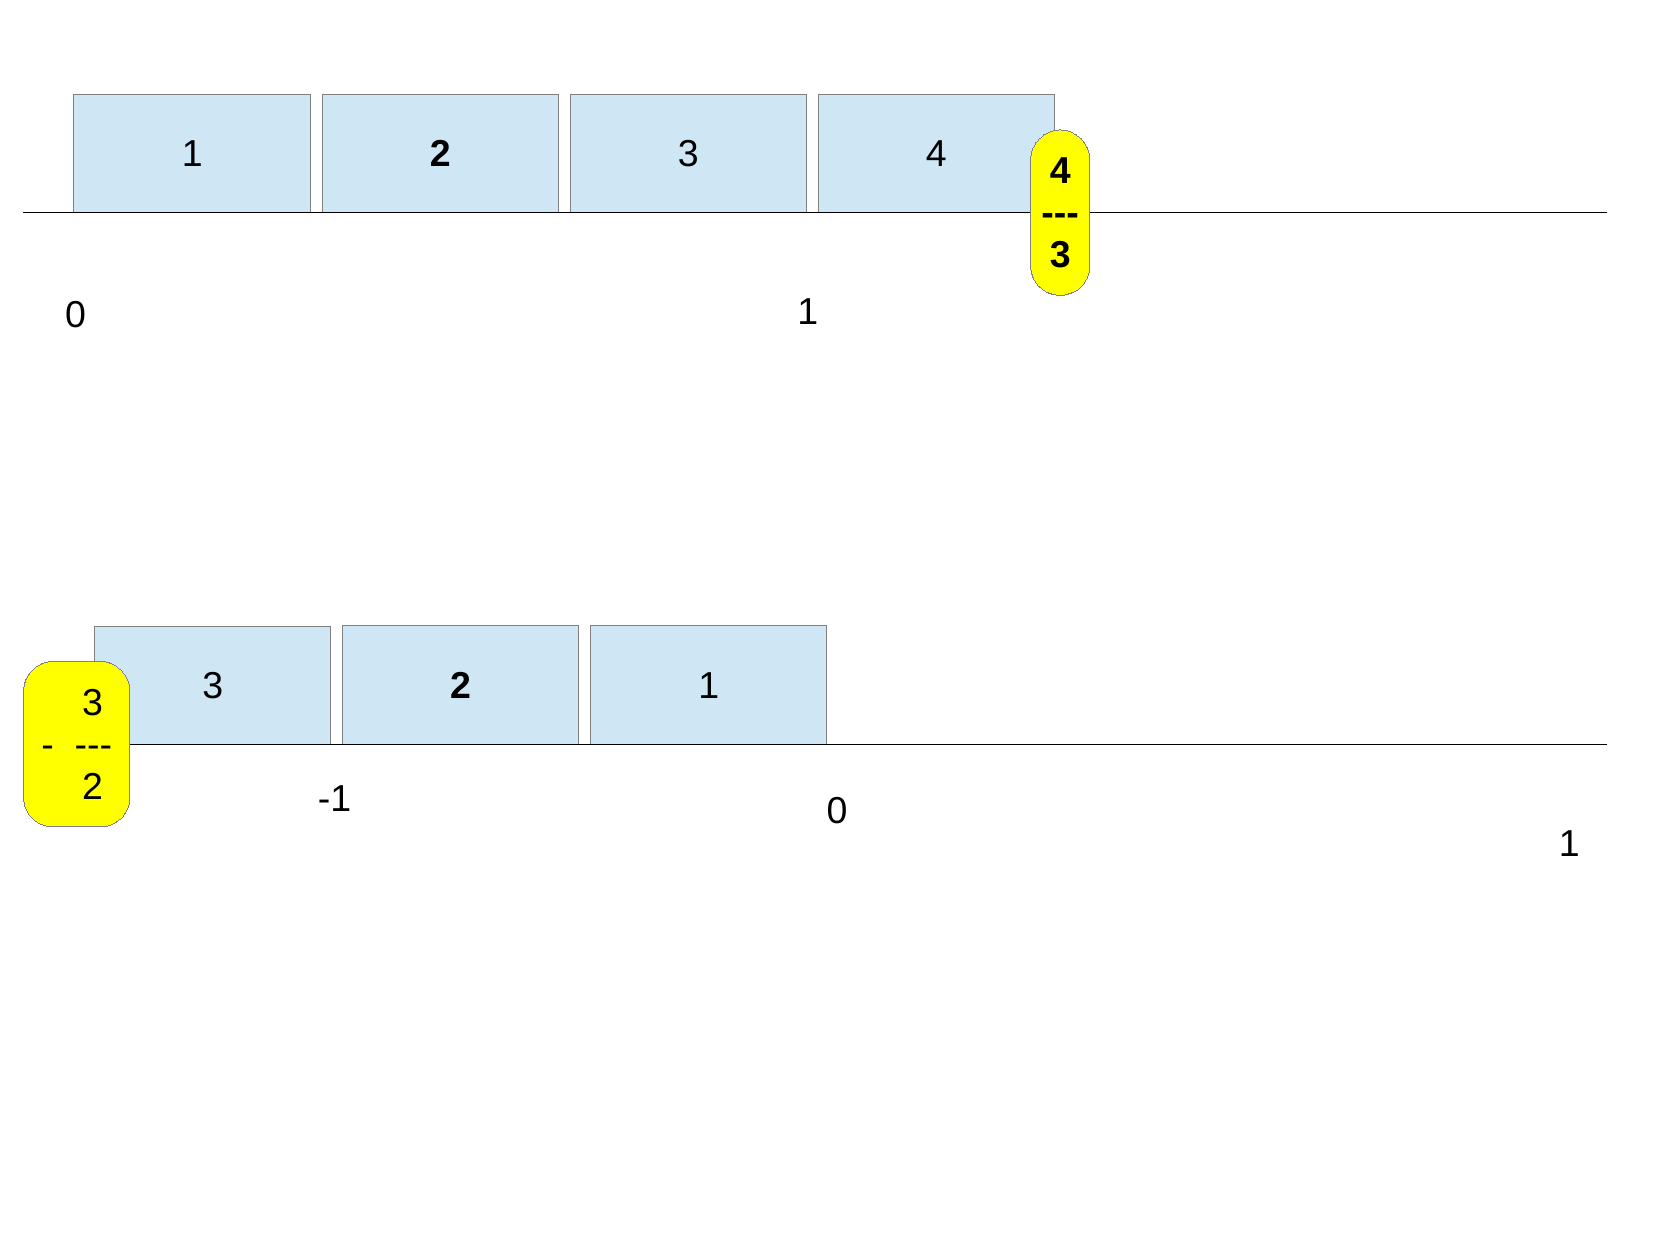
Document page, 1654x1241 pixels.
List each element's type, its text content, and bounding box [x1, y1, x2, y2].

text_box 0 [50, 285, 101, 343]
text_box 1 [782, 283, 834, 341]
text_box 1 [1544, 814, 1595, 872]
text_box 3 [570, 94, 807, 212]
text_box 4 --- 3 [1030, 129, 1090, 296]
text_box 2 [342, 625, 579, 744]
text_box 3 - --- 2 [23, 661, 130, 827]
text_box 0 [811, 781, 863, 839]
text_box 2 [322, 94, 559, 212]
text_box 3 [94, 626, 331, 744]
text_box 4 [818, 94, 1055, 212]
text_box 1 [73, 94, 311, 212]
text_box 1 [590, 625, 827, 744]
text_box -1 [303, 769, 367, 827]
